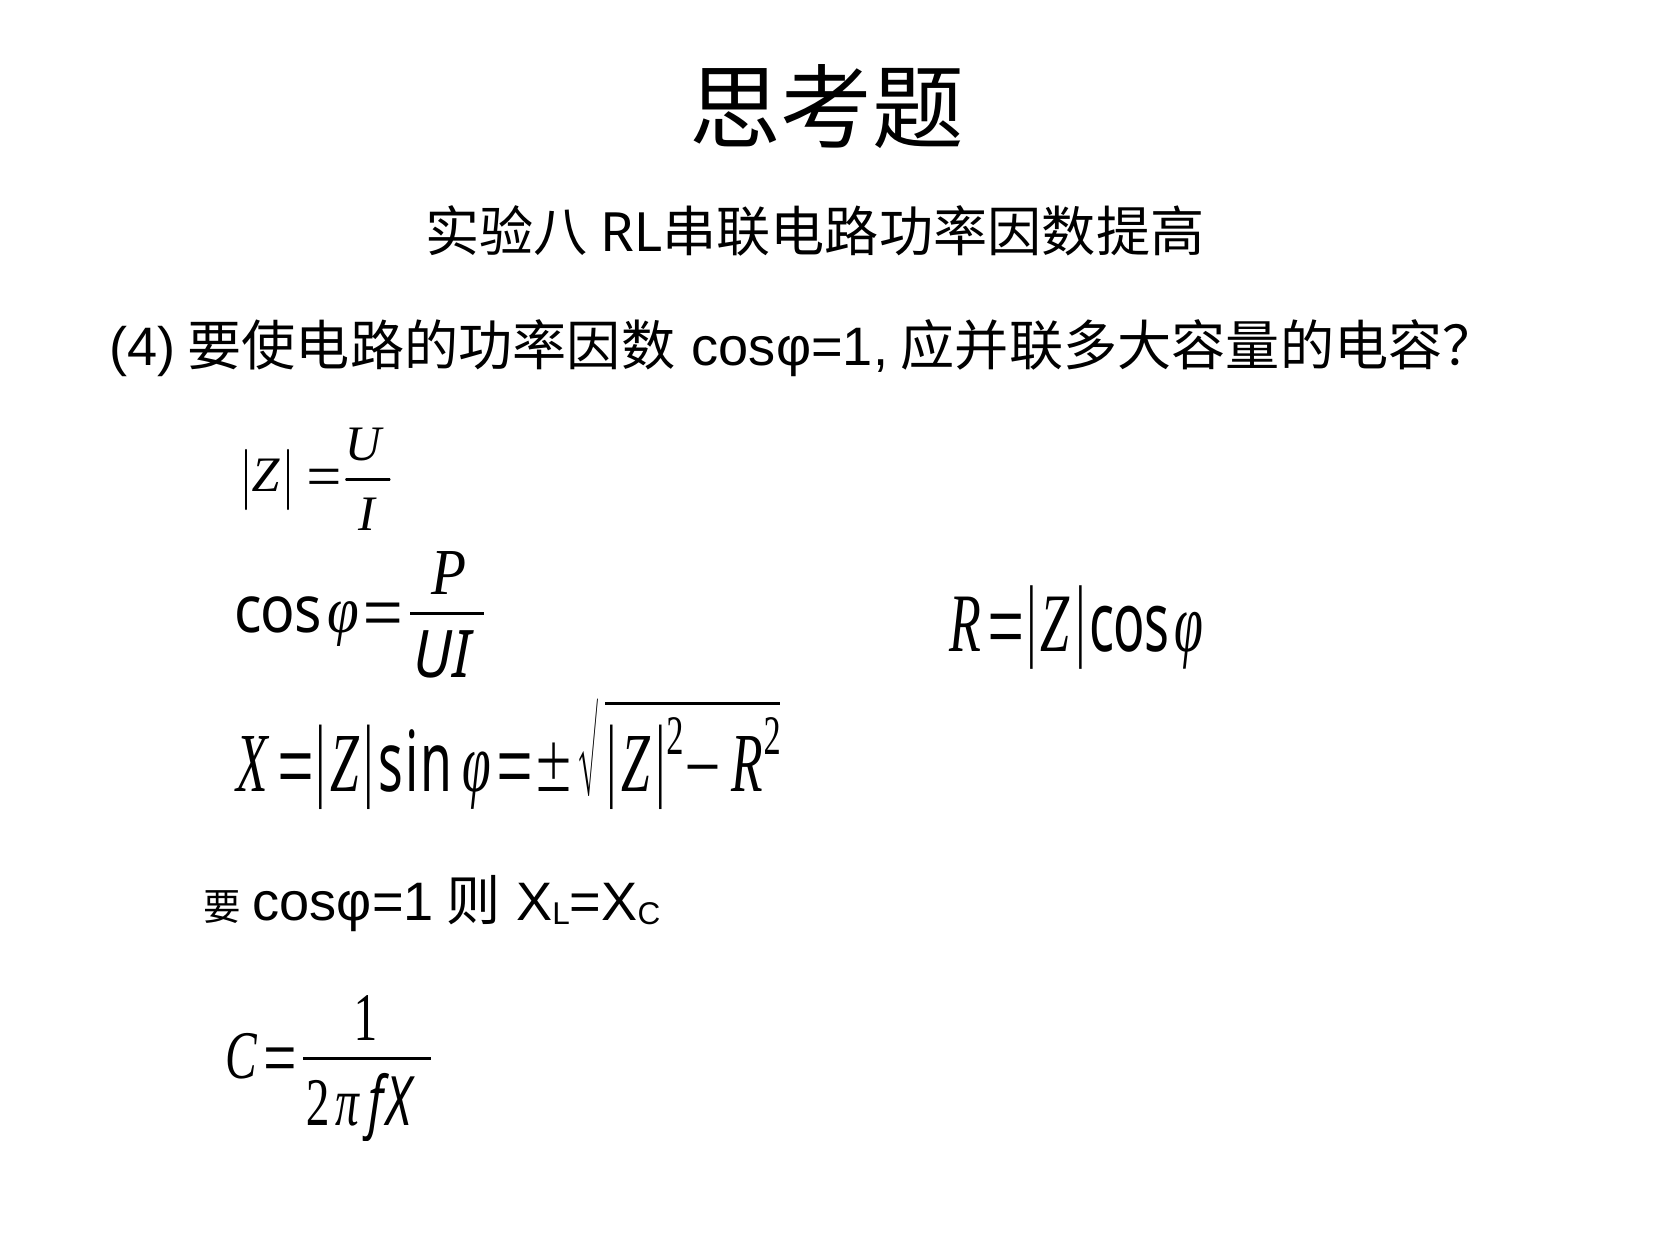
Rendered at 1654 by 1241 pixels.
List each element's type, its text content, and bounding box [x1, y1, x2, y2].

text_box 要cosφ=1则XL=XC [188, 850, 863, 953]
chart [219, 413, 508, 686]
chart [213, 980, 449, 1141]
title 思考题 [82, 40, 1571, 163]
subtitle 实验八 RL串联电路功率因数提高 [70, 172, 1560, 284]
chart [219, 696, 799, 815]
text_box (4)要使电路的功率因数cosφ=1,应并联多大容量的电容？ [94, 295, 1541, 390]
chart [933, 578, 1222, 675]
